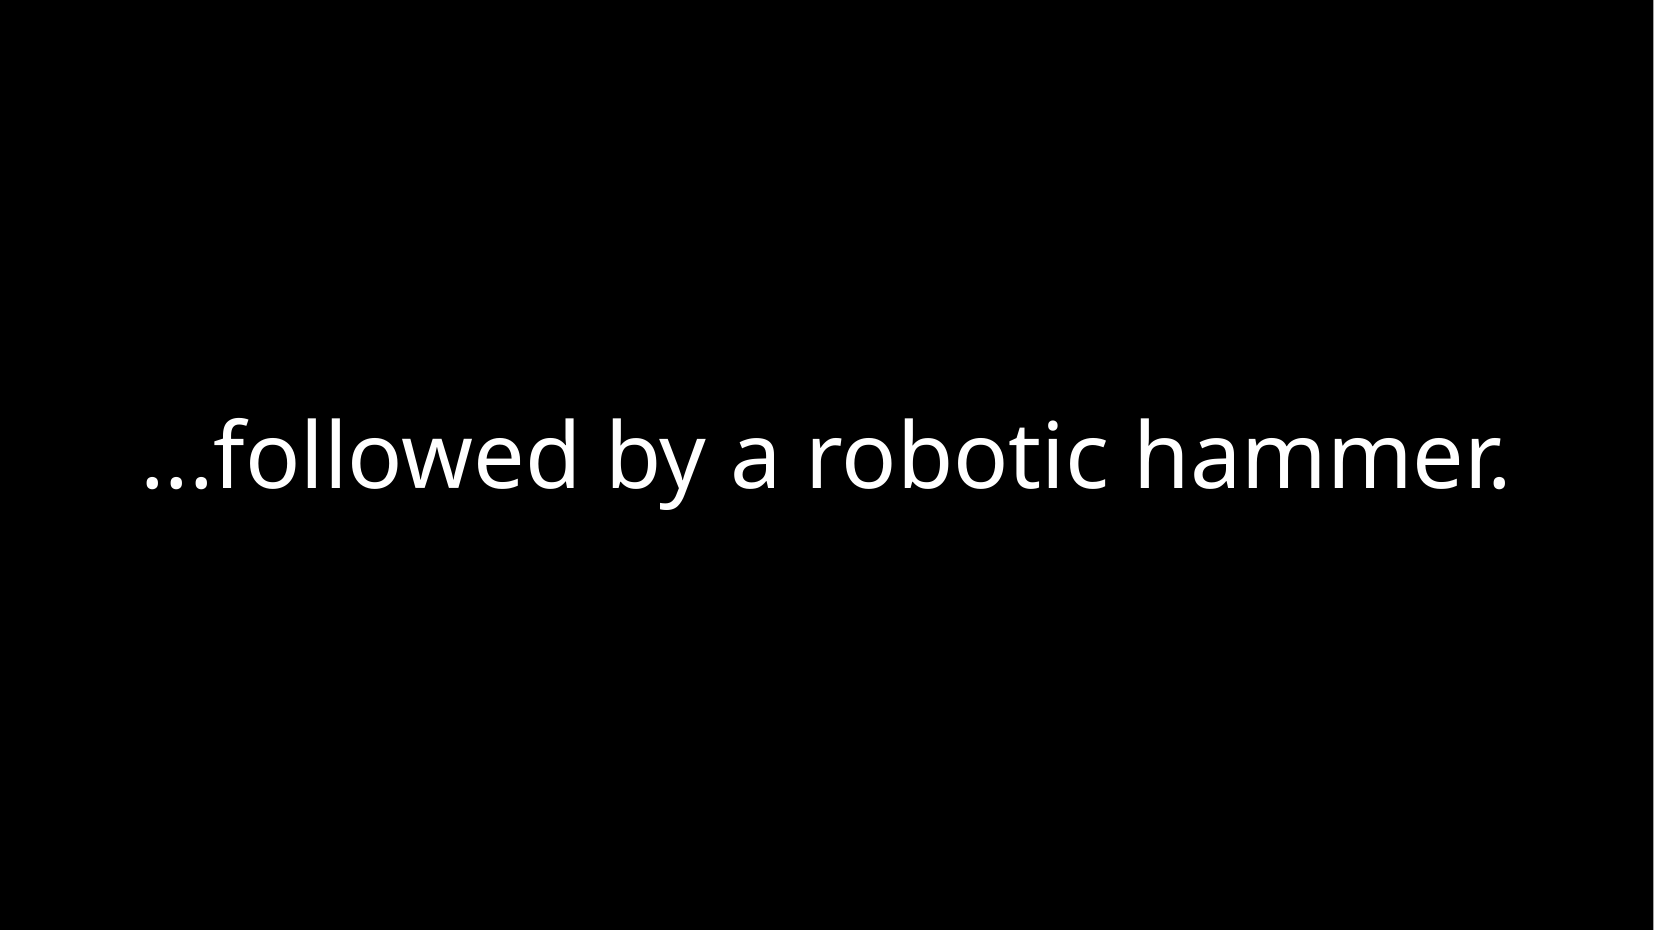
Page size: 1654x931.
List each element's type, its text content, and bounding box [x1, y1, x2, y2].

title ...followed by a robotic hammer. [82, 375, 1571, 531]
